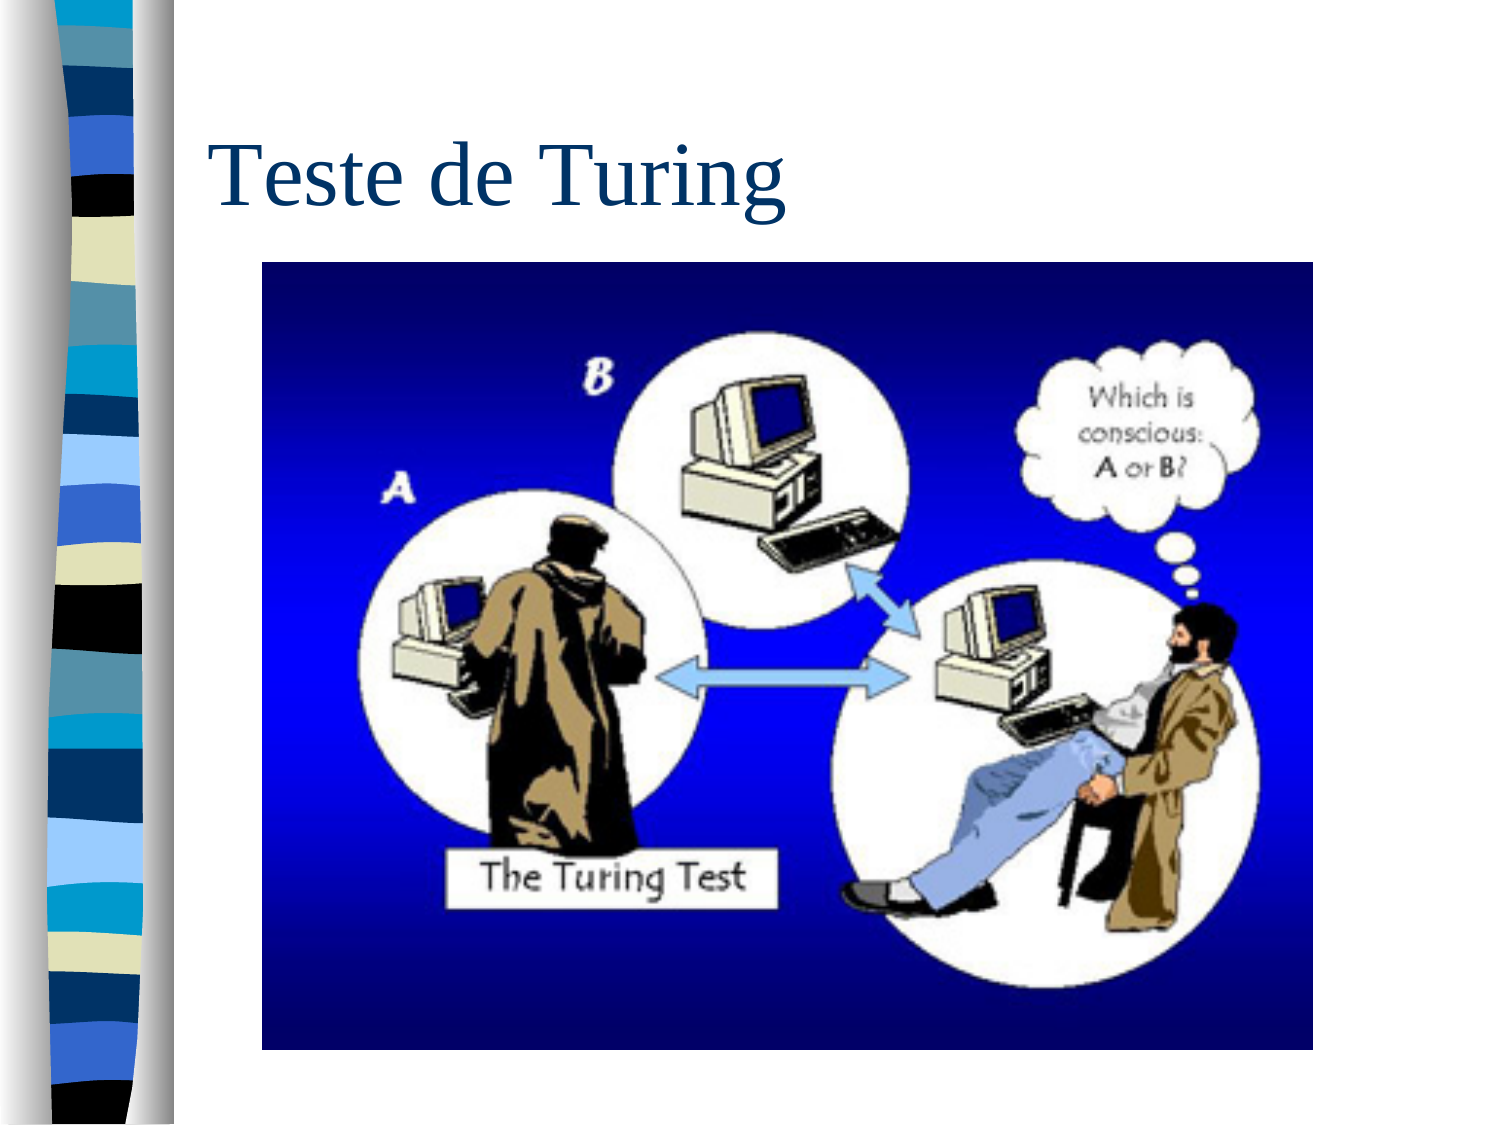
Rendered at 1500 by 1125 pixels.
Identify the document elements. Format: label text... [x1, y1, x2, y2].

title Teste de Turing [192, 74, 1468, 263]
picture [262, 262, 1313, 1051]
